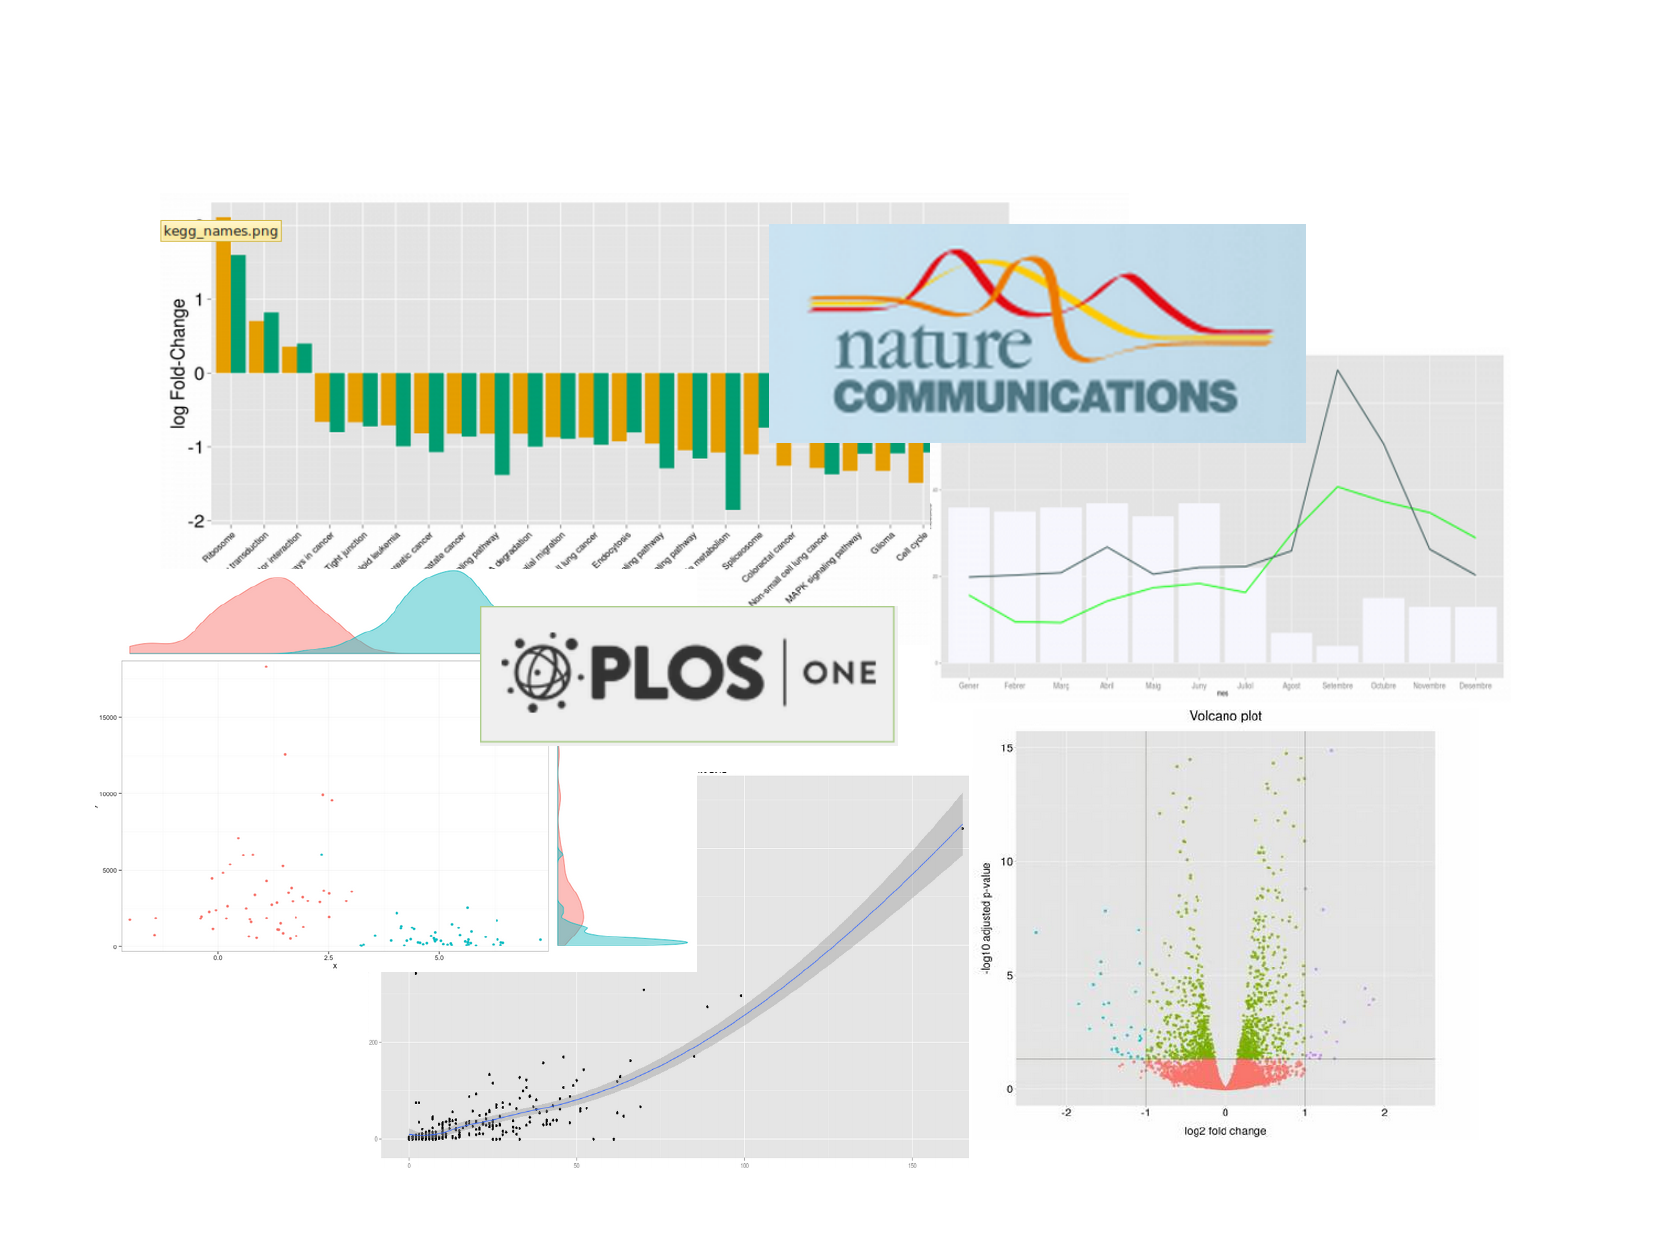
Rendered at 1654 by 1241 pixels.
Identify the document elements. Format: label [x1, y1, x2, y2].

picture [972, 708, 1479, 1141]
picture [95, 193, 1517, 1168]
